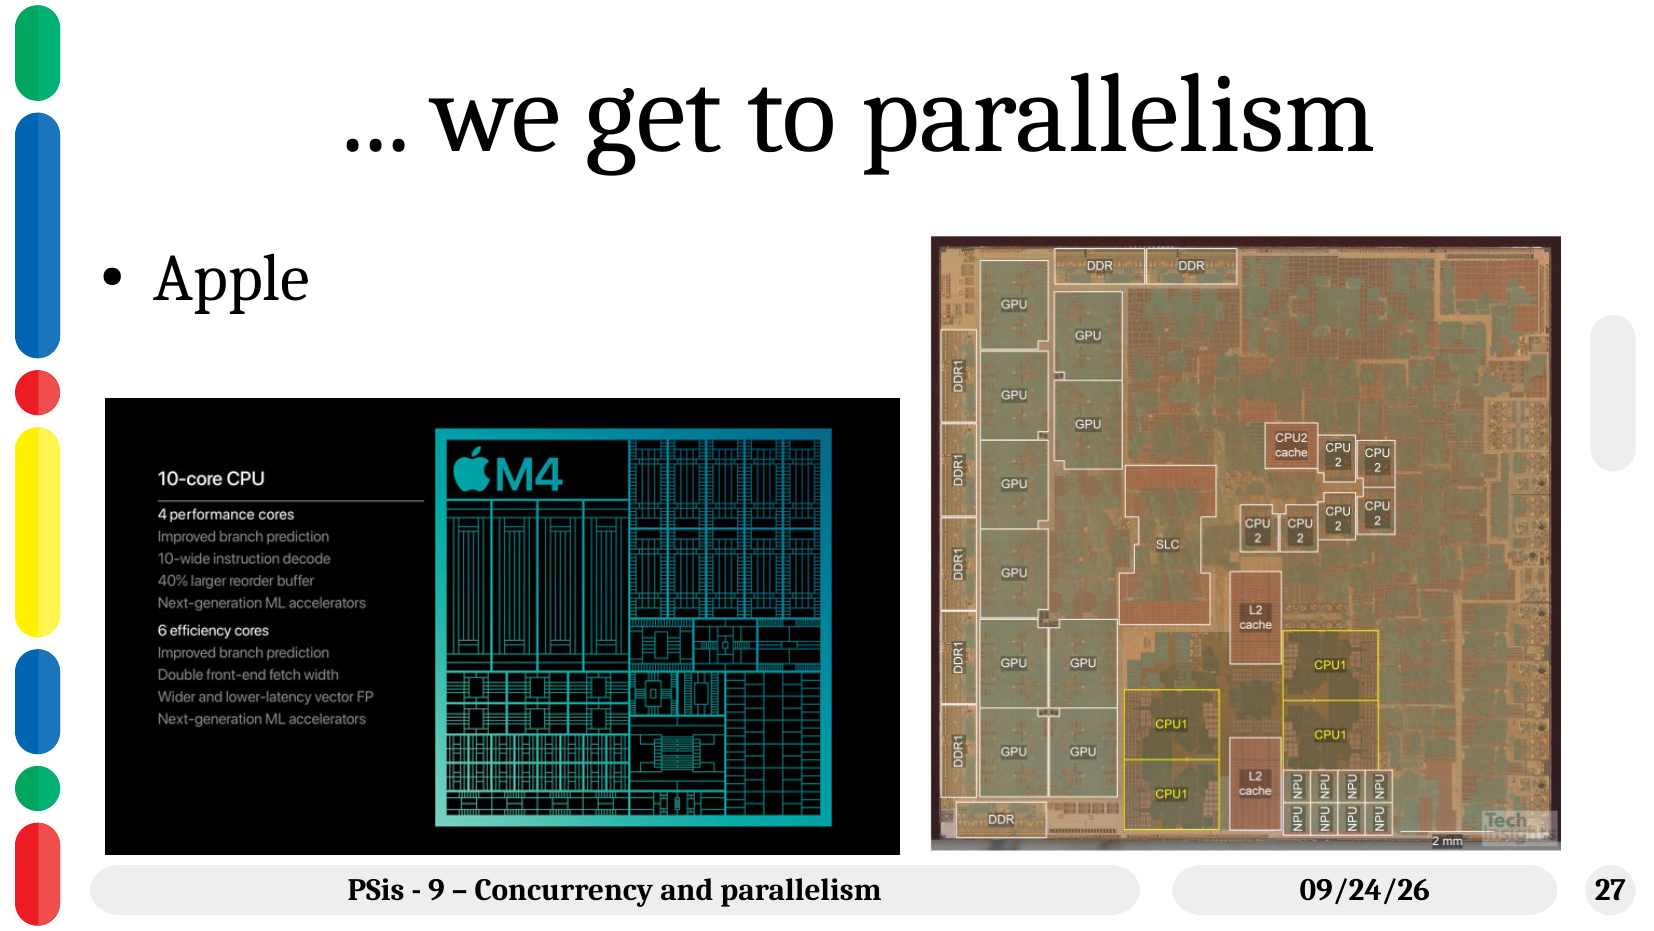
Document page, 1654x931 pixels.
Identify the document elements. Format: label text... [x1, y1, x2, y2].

picture [930, 236, 1561, 853]
list Apple [82, 240, 1571, 866]
picture [105, 398, 901, 855]
title ... we get to parallelism [82, 37, 1636, 193]
